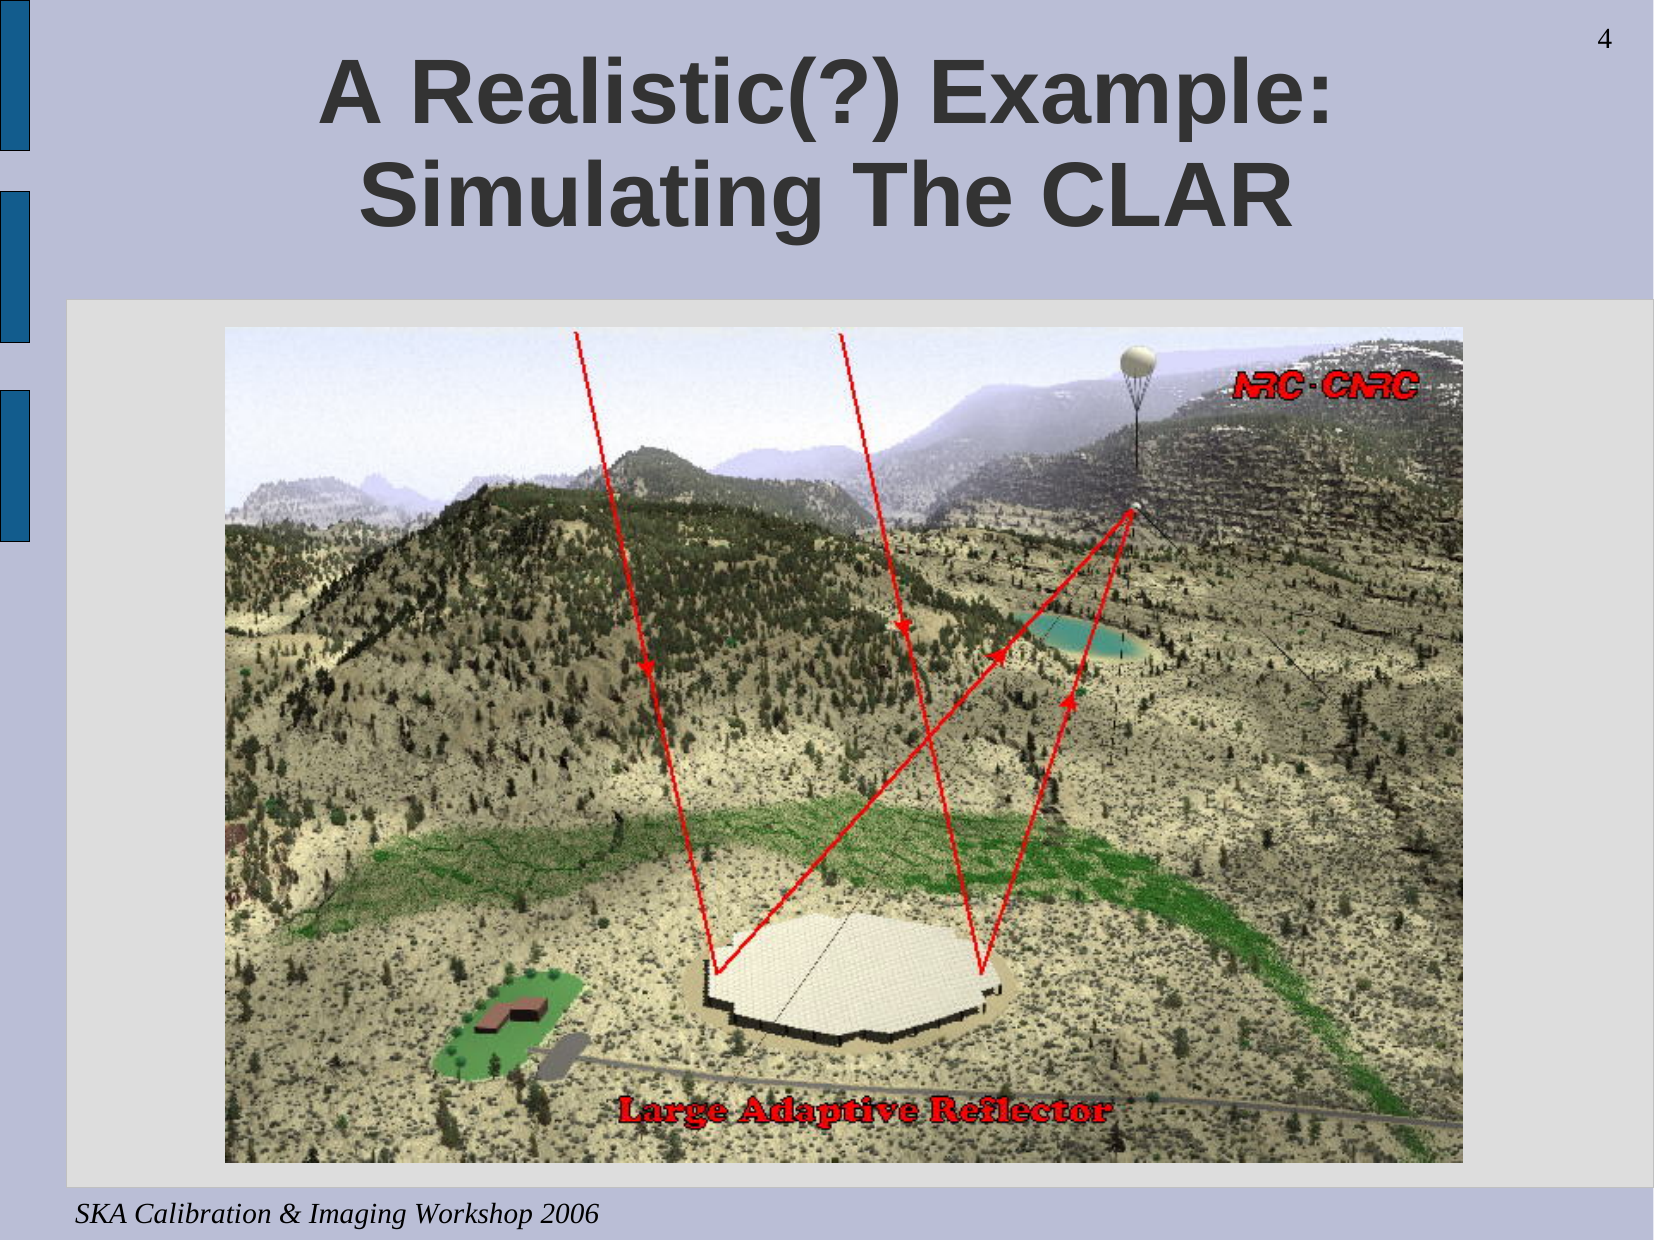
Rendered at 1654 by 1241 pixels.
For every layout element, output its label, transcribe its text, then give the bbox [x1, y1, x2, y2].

title A Realistic(?) Example: Simulating The CLAR [121, 34, 1534, 356]
picture [225, 327, 1463, 1163]
